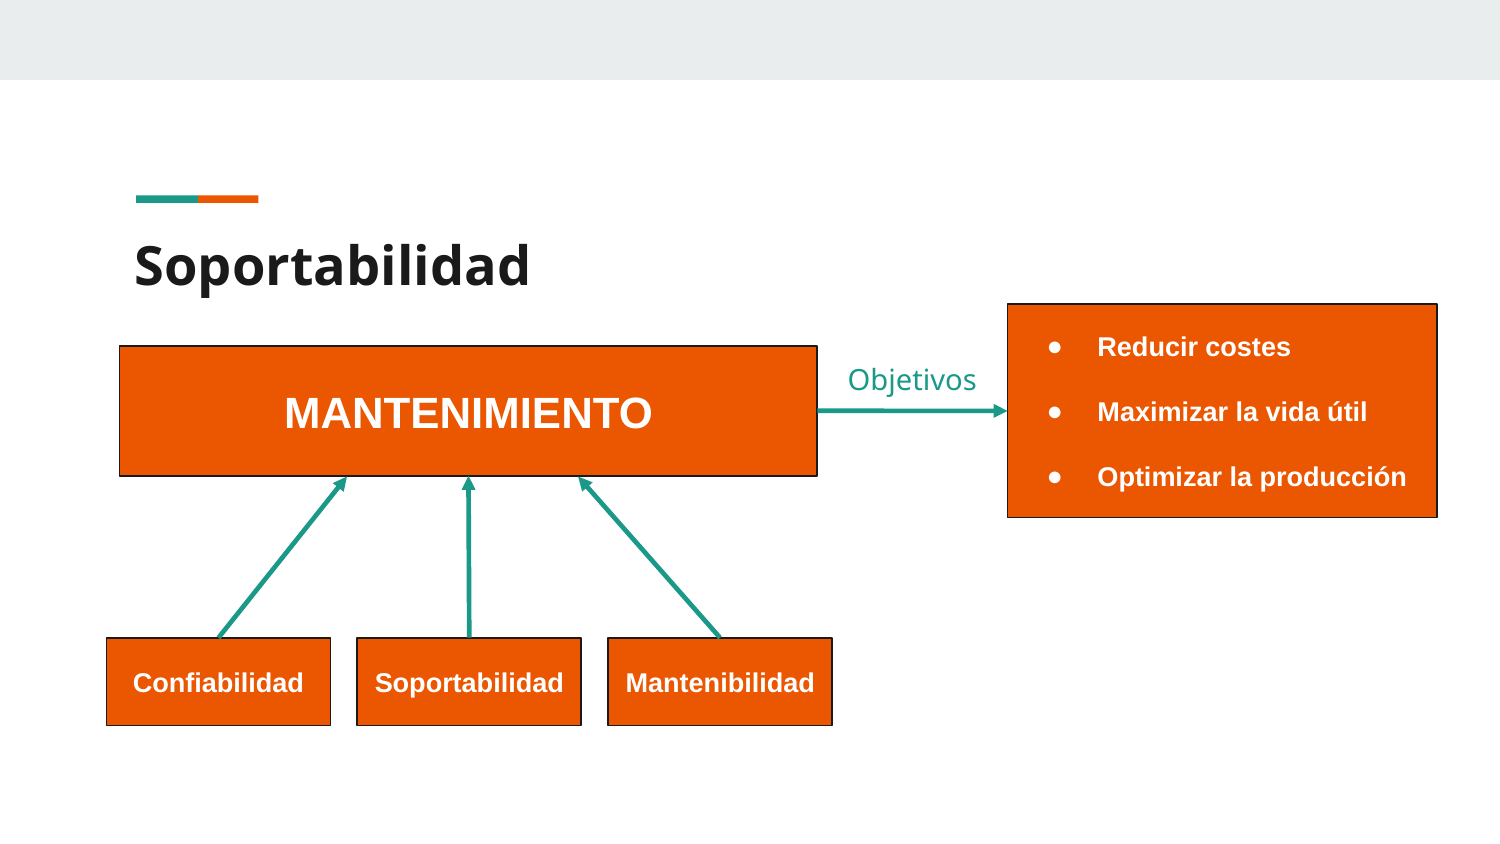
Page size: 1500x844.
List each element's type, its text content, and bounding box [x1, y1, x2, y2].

text_box Confiabilidad [106, 637, 331, 726]
text_box Objetivos [817, 345, 1008, 399]
text_box Mantenibilidad [608, 637, 832, 726]
text_box Reducir costes Maximizar la vida útil Optimizar la producción [1007, 304, 1438, 518]
title Soportabilidad [119, 216, 1381, 305]
text_box MANTENIMIENTO [119, 345, 818, 476]
text_box Soportabilidad [357, 637, 582, 726]
